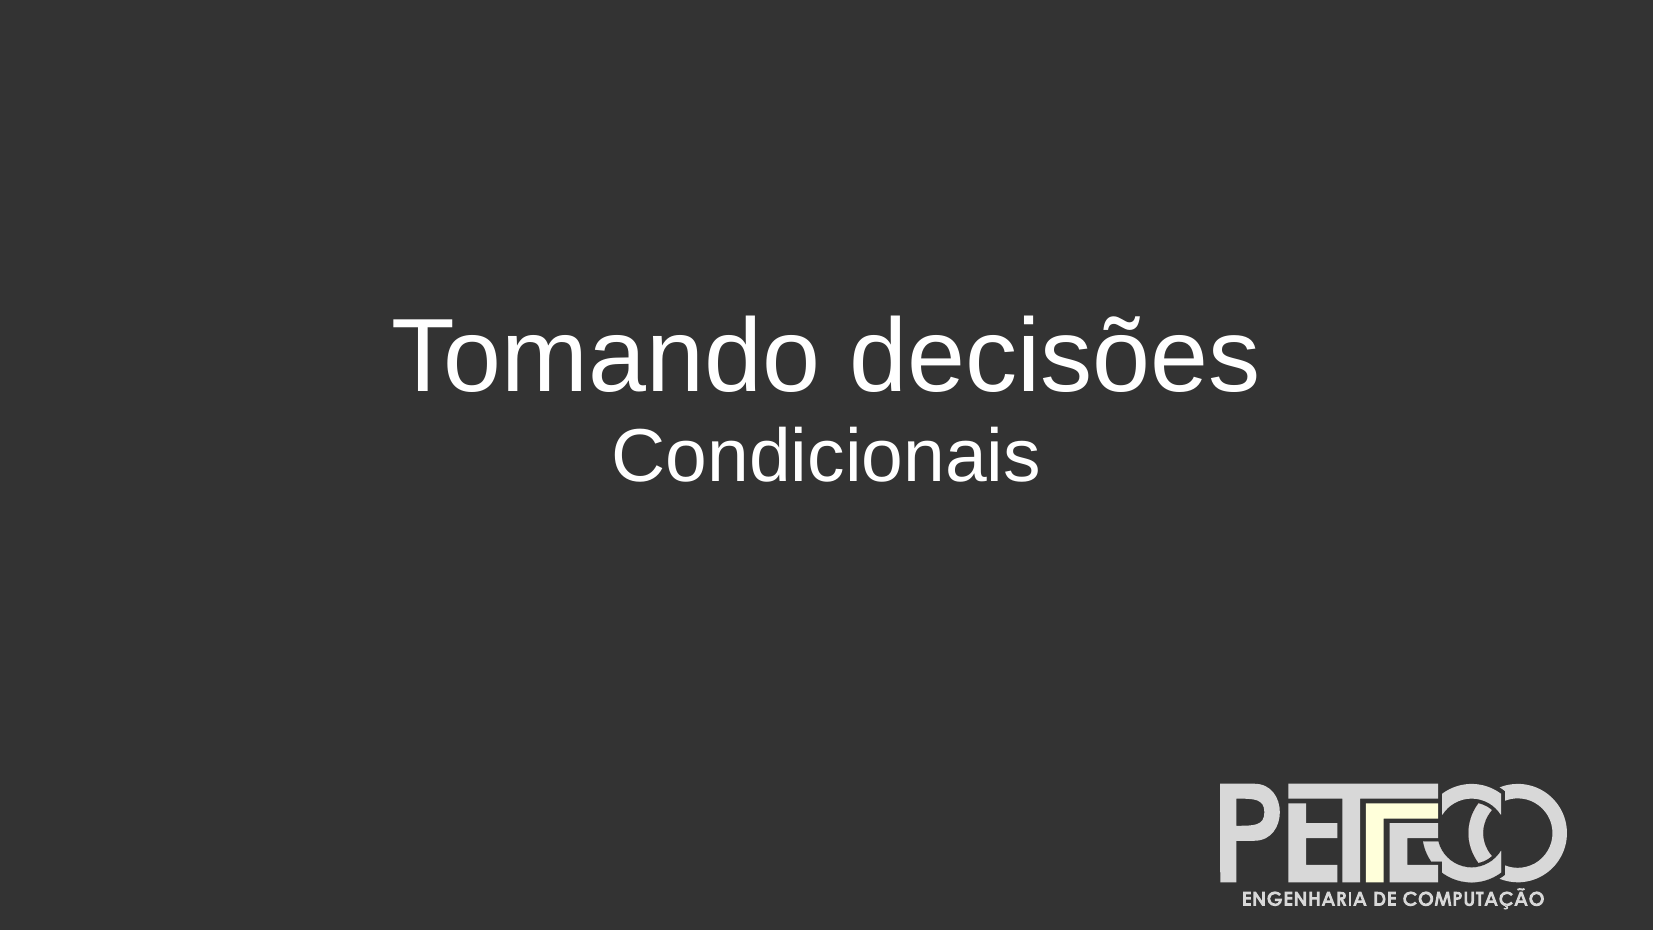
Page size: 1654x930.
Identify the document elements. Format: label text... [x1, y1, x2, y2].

subtitle Tomando decisões Condicionais [82, 37, 1571, 757]
